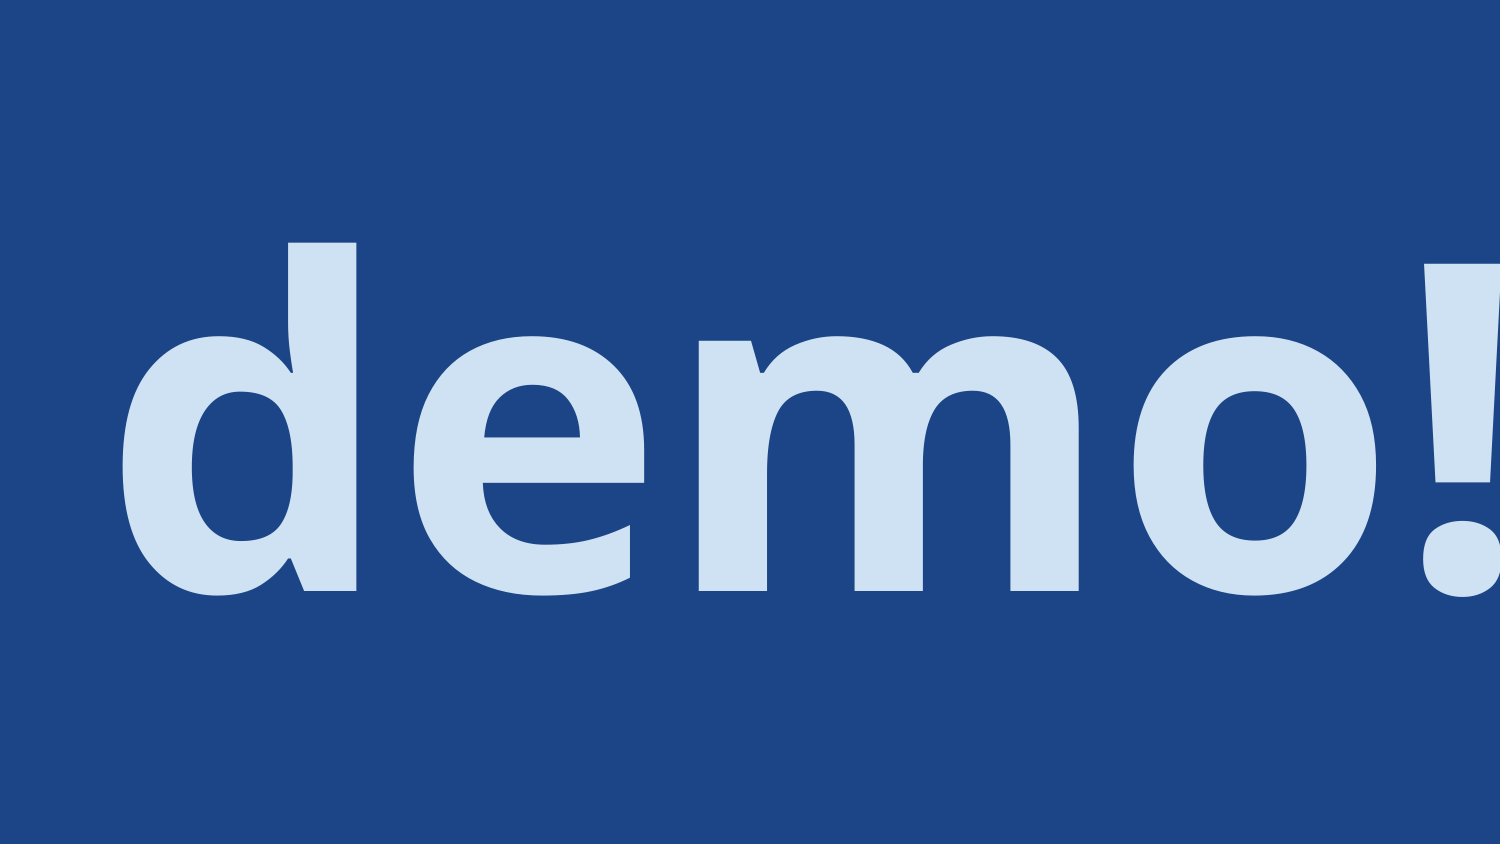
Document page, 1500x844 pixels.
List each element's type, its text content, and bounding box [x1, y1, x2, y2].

text_box demo! [87, 118, 1500, 844]
